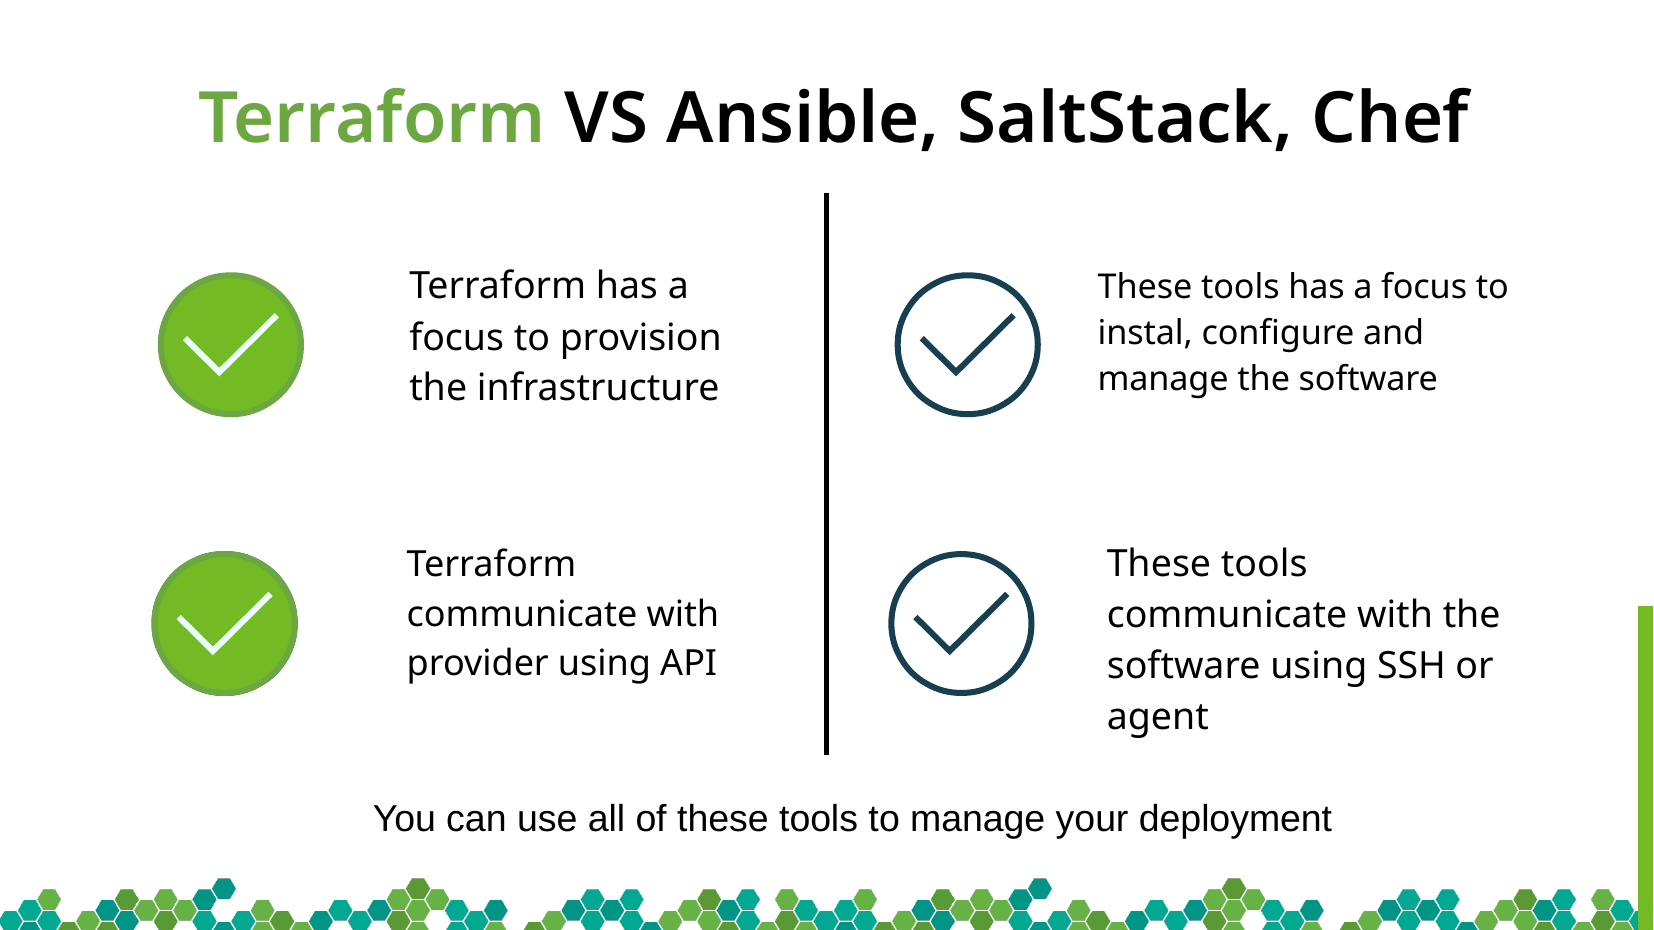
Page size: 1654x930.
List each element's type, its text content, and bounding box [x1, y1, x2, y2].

list Terraform has a focus to provision the infrastructure [338, 258, 758, 430]
text_box [164, 279, 297, 411]
text_box [158, 558, 291, 689]
list These tools communicate with the software using SSH or agent [1036, 536, 1513, 767]
text_box You can use all of these tools to manage your deployment [358, 789, 1348, 847]
picture [0, 870, 1654, 930]
list Terraform communicate with provider using API [338, 538, 758, 686]
title Terraform VS Ansible, SaltStack, Chef [90, 37, 1579, 193]
list These tools has a focus to instal, configure and manage the software [1033, 262, 1510, 433]
